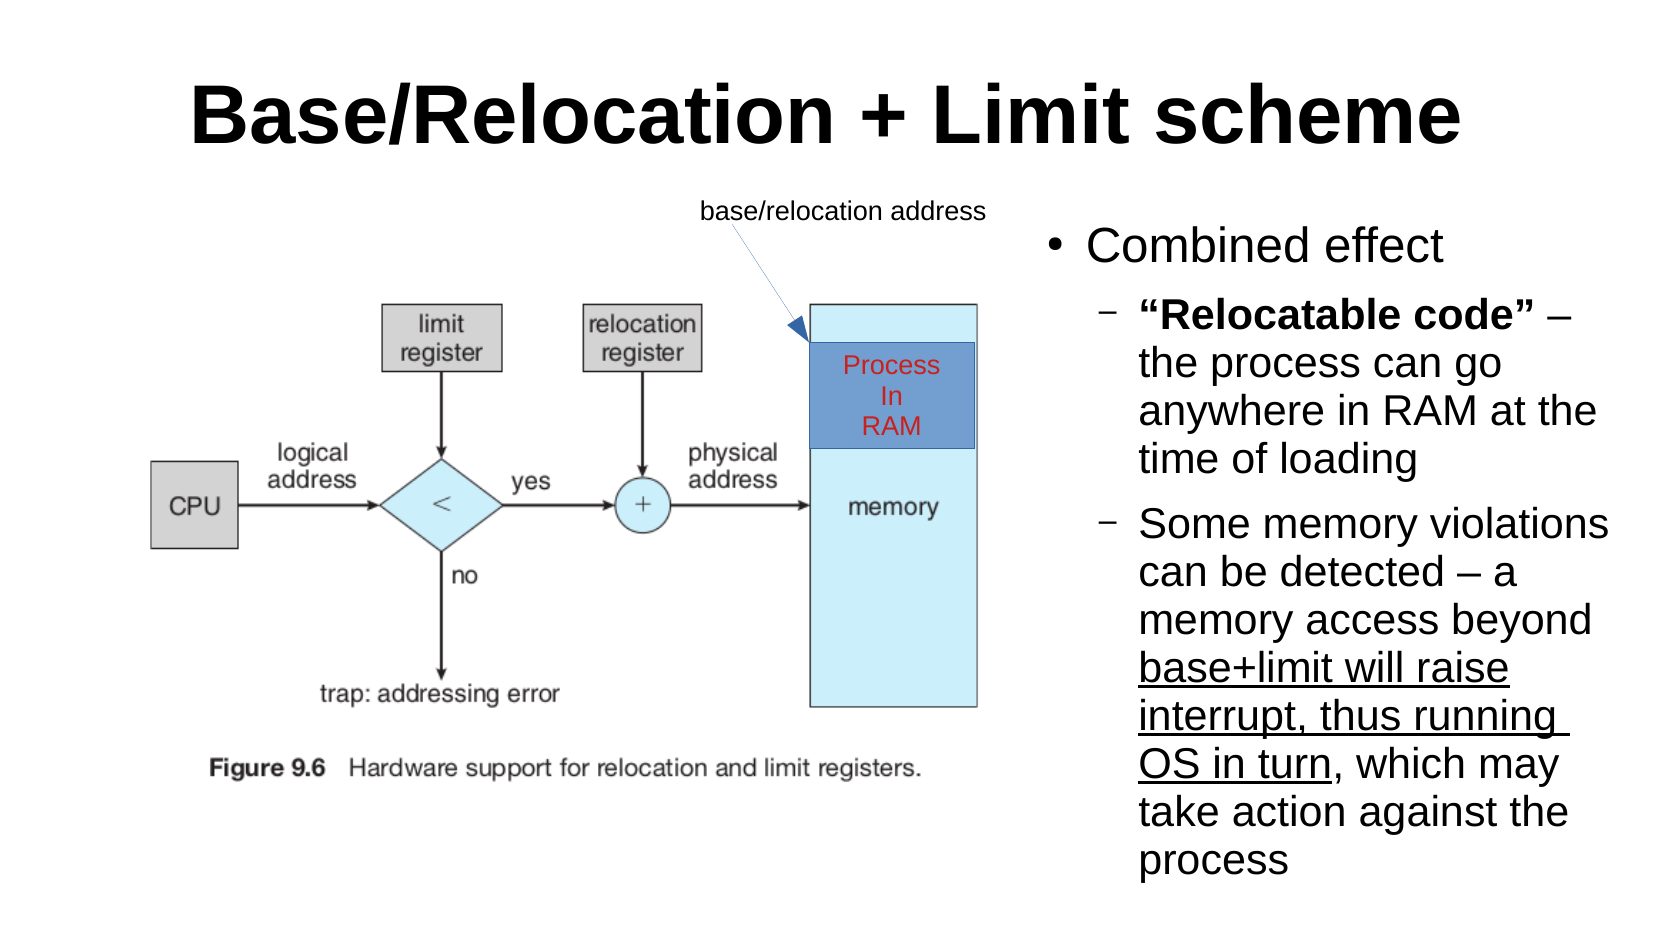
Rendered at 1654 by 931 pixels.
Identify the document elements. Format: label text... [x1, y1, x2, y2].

text_box Process In RAM [809, 342, 975, 449]
title Base/Relocation + Limit scheme [82, 37, 1571, 193]
text_box base/relocation address [685, 188, 1004, 235]
list Combined effect “Relocatable code” – the process can go anywhere in RAM at the time of loading Some memory violations can be detected – a memory access beyond base+limit will raise interrupt, thus running OS in turn, which may take action against the process [1033, 217, 1619, 910]
picture [42, 224, 1028, 812]
